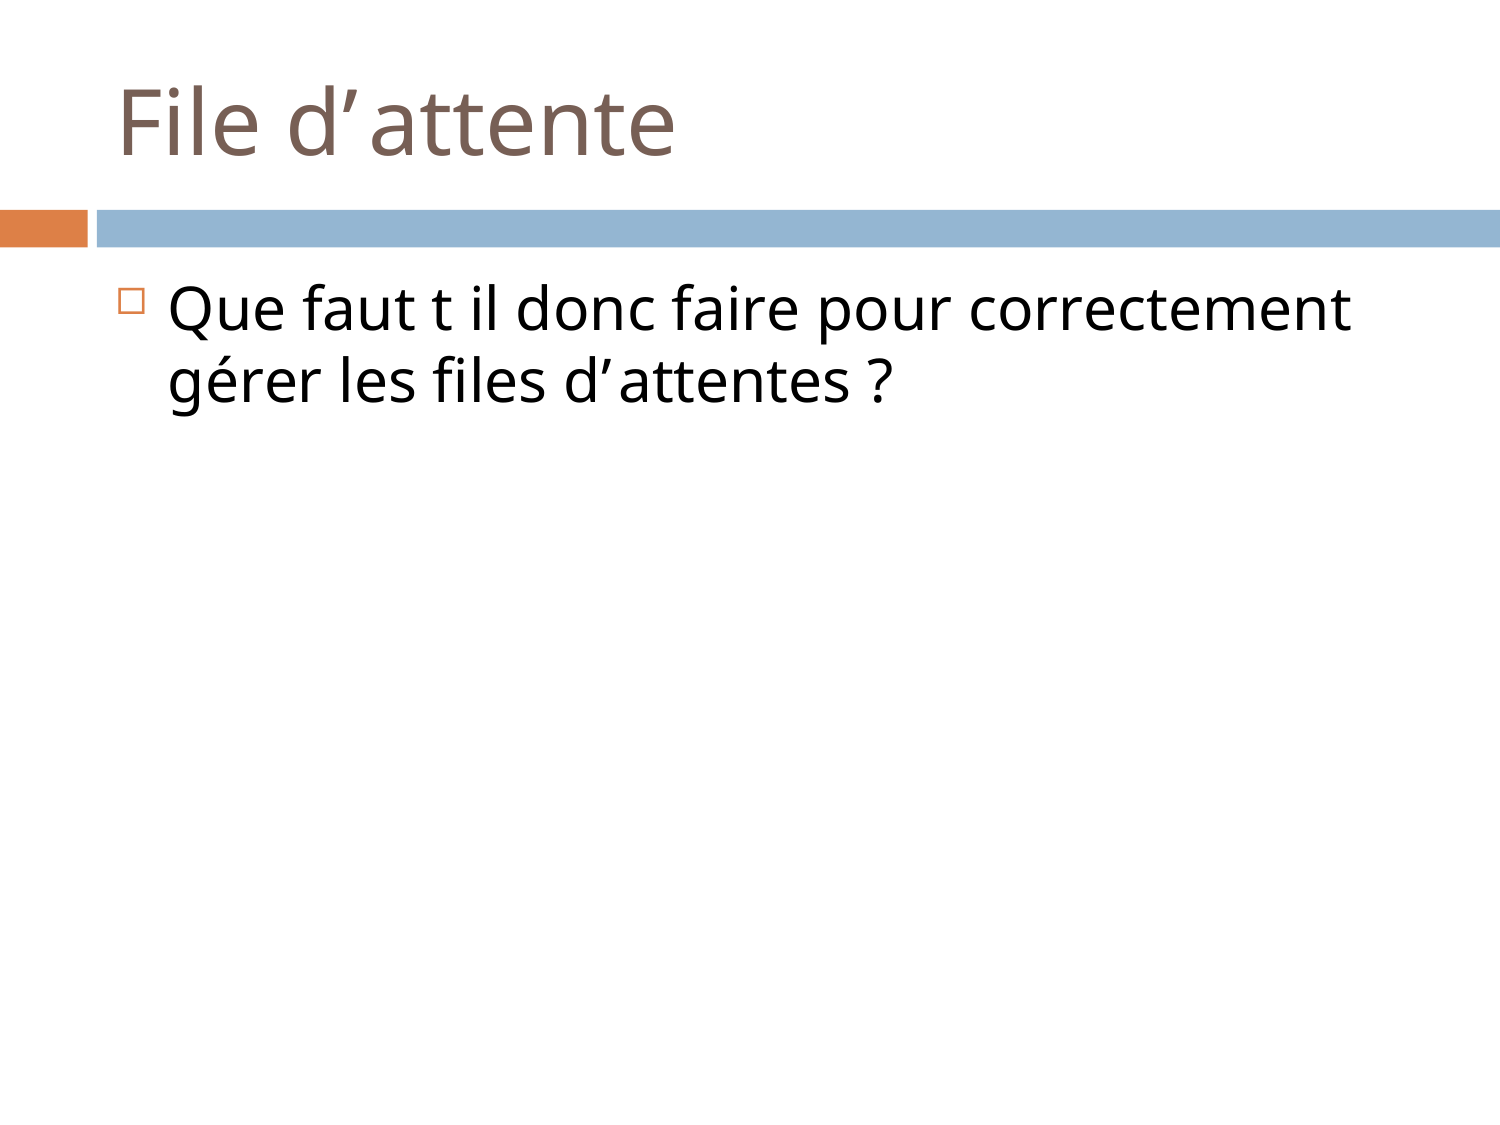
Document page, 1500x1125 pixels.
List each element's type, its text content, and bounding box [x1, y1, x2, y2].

list Que faut t il donc faire pour correctement gérer les files d’attentes ? [100, 262, 1438, 1000]
title File d’attente [100, 37, 1438, 201]
